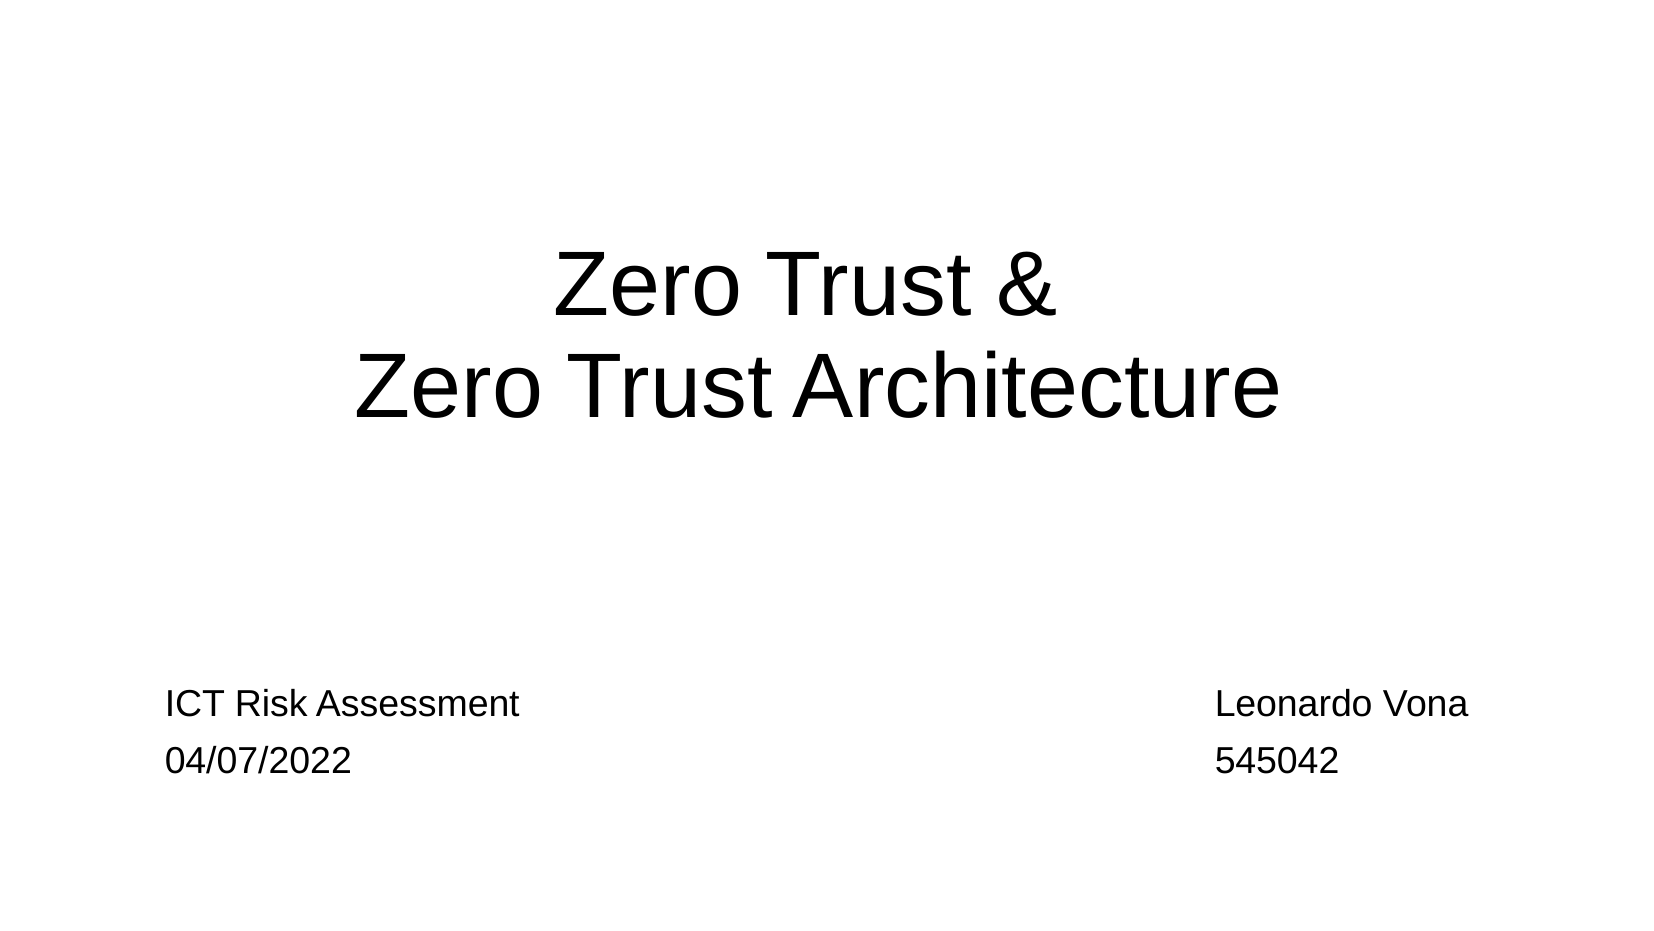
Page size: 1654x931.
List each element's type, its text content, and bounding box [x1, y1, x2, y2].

text_box Leonardo Vona 545042 [1200, 675, 1654, 901]
text_box ICT Risk Assessment 04/07/2022 [150, 675, 535, 789]
title Zero Trust & Zero Trust Architecture [75, 232, 1564, 438]
